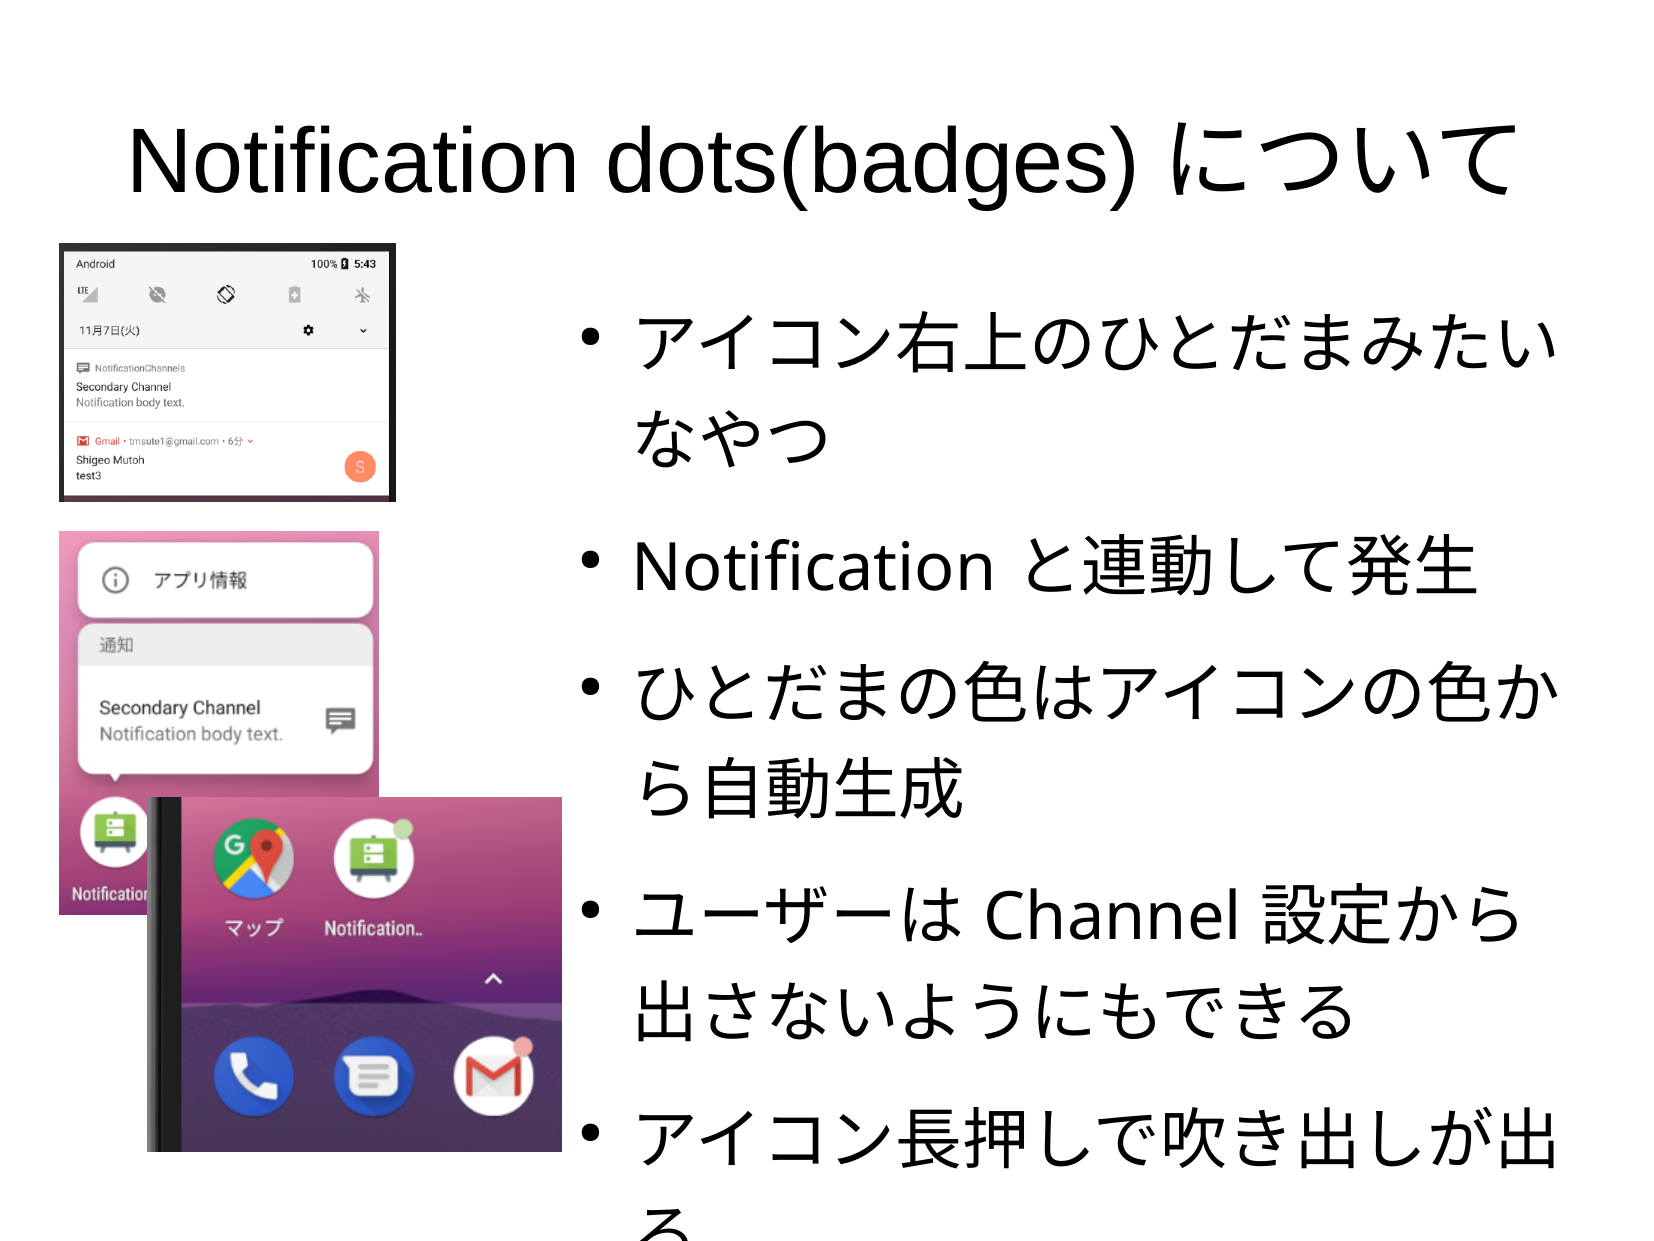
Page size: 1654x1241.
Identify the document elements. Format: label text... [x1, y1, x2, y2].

picture [59, 243, 396, 502]
title Notification dots(badges)について [82, 49, 1571, 257]
list アイコン右上のひとだまみたいなやつ Notificationと連動して発生 ひとだまの色はアイコンの色から自動生成 ユーザーはChannel設定から出さないようにもできる アイコン長押しで吹き出しが出る [561, 290, 1571, 1109]
picture [59, 531, 562, 1152]
